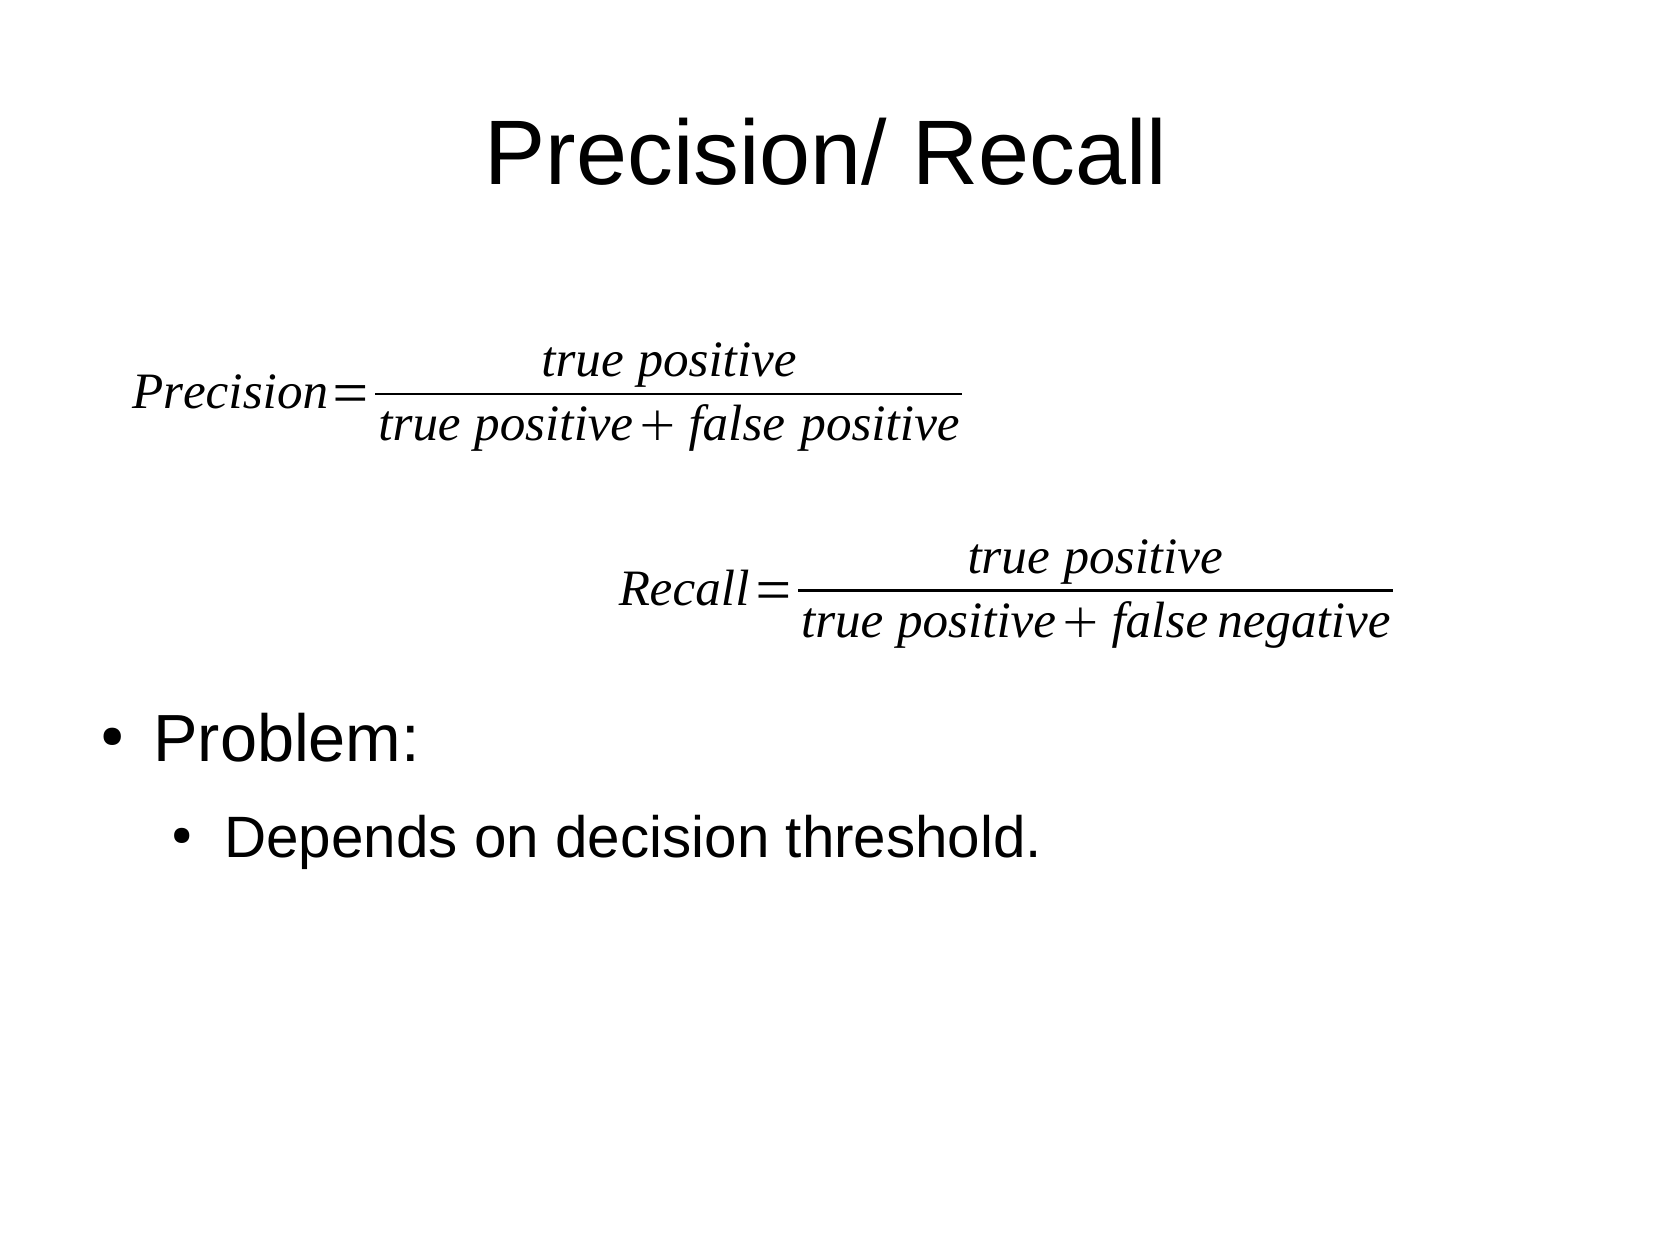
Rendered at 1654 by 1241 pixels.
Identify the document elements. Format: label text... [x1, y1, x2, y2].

title Precision/ Recall [82, 49, 1571, 257]
chart [116, 332, 978, 454]
list Problem: Depends on decision threshold. [82, 700, 1571, 1094]
chart [602, 528, 1408, 650]
